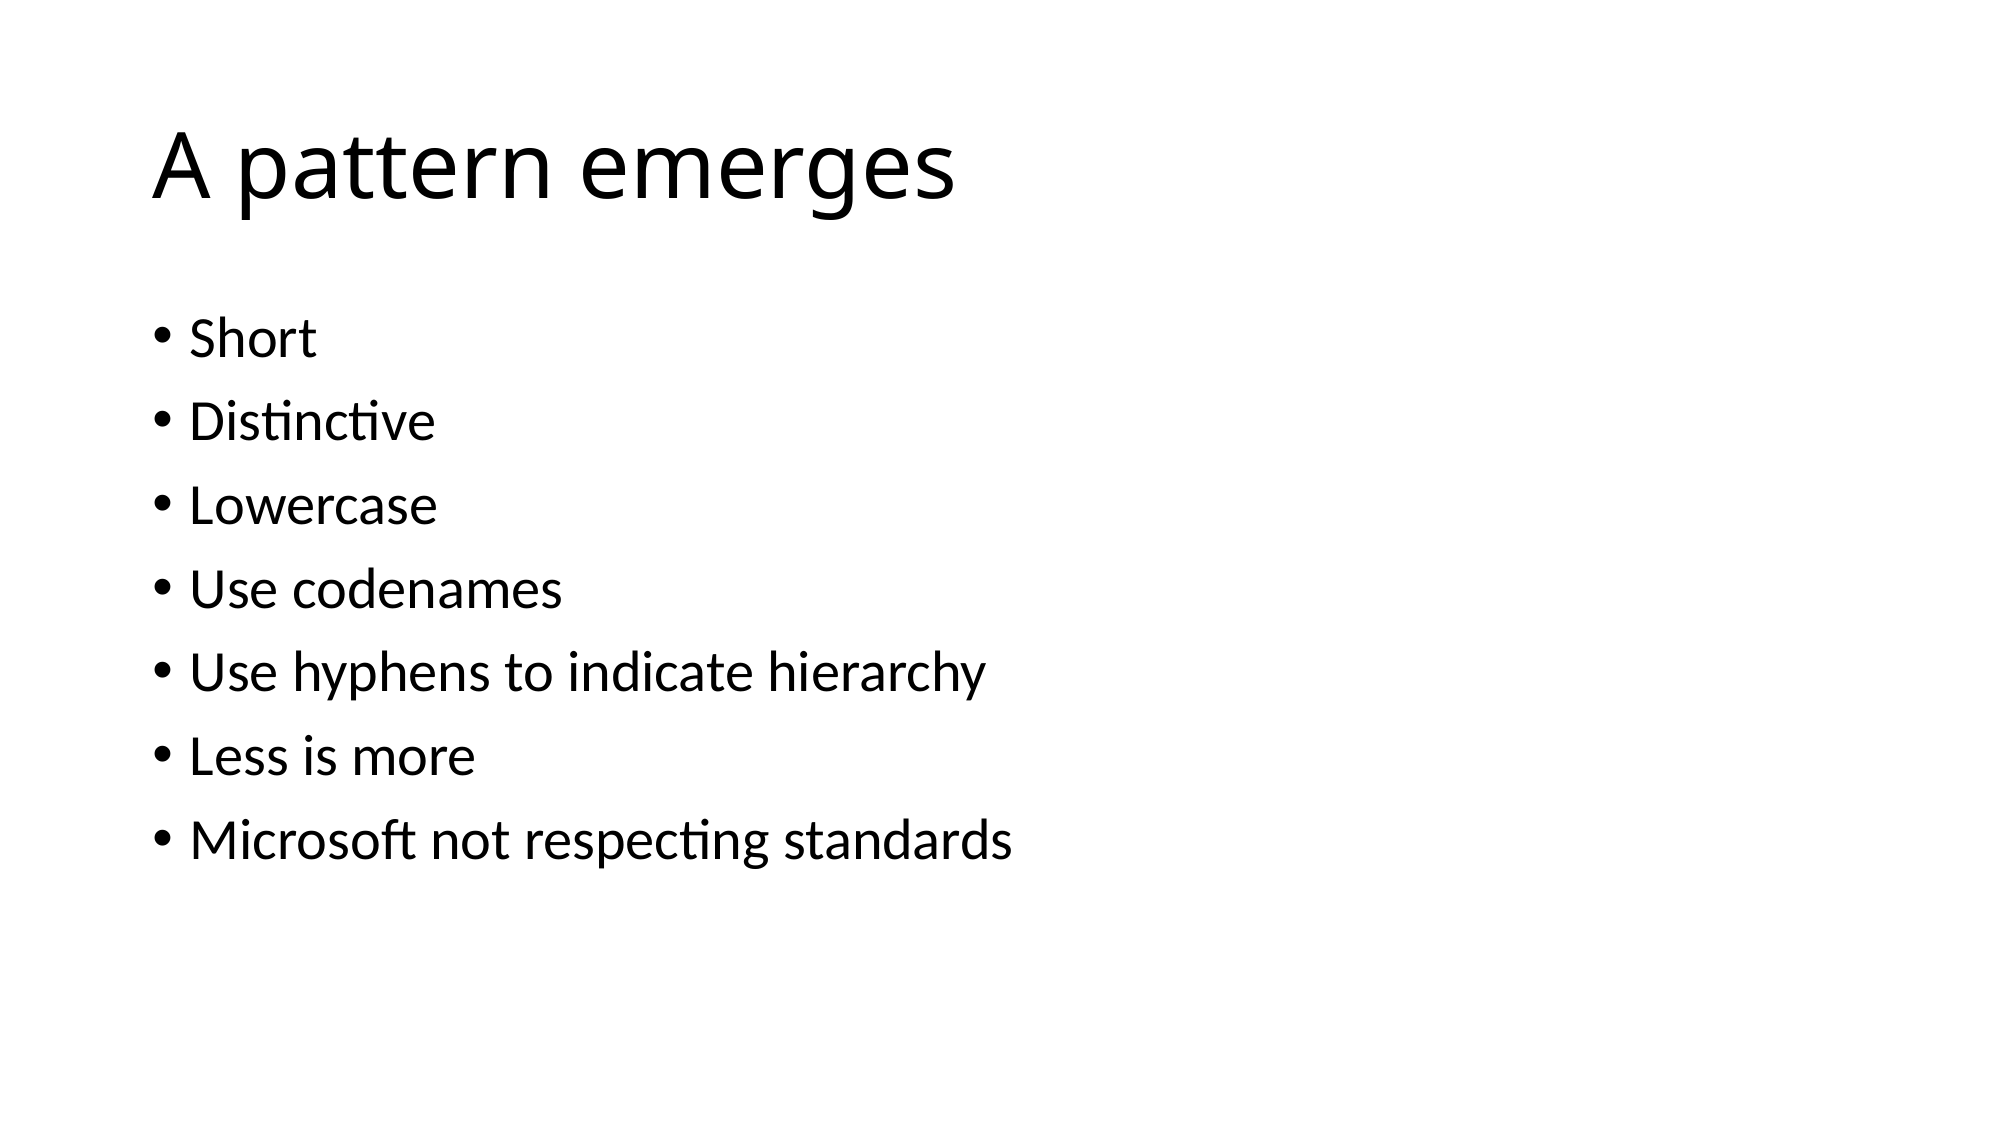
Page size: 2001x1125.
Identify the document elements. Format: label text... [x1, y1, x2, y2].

list Short Distinctive Lowercase Use codenames Use hyphens to indicate hierarchy Less is more Microsoft not respecting standards [137, 299, 1863, 1014]
title A pattern emerges [137, 59, 1863, 278]
